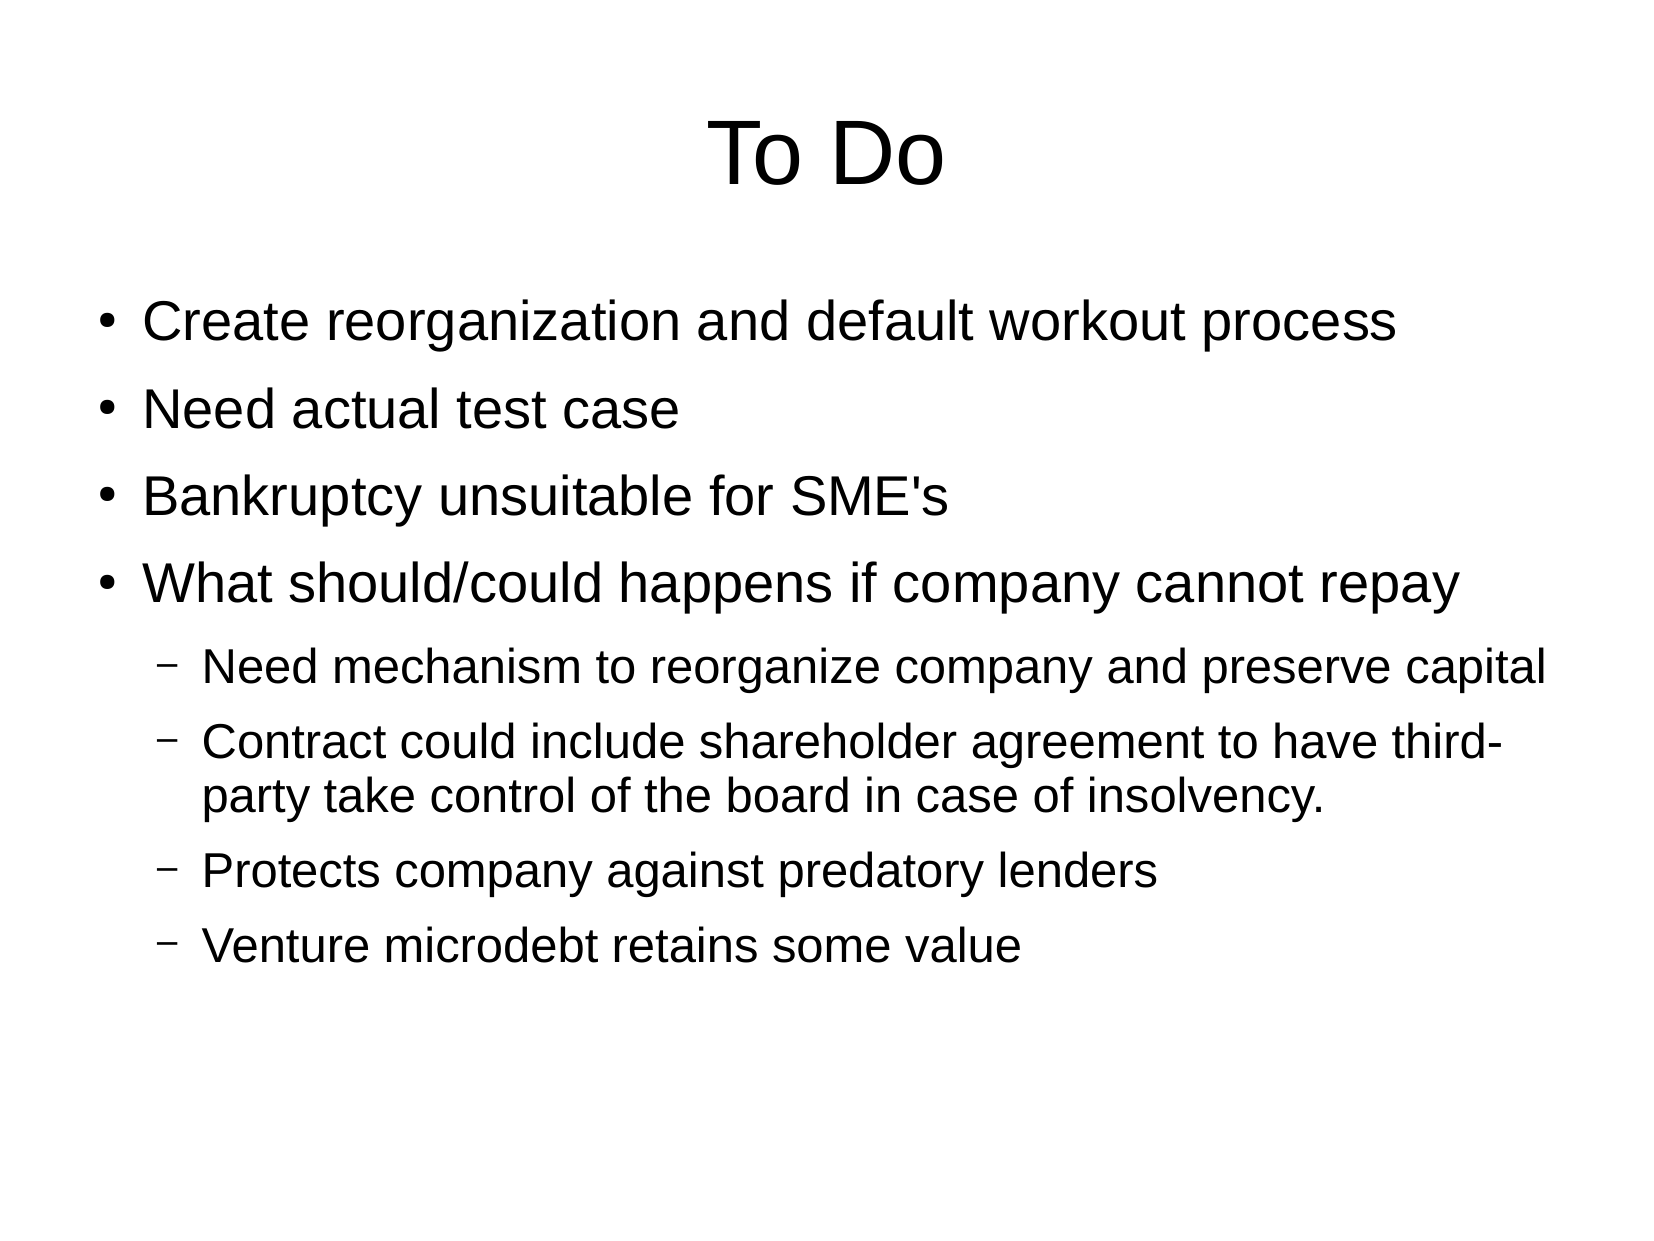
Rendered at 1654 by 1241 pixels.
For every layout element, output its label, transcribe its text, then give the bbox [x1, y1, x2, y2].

title To Do [82, 49, 1571, 257]
list Create reorganization and default workout process Need actual test case Bankruptcy unsuitable for SME's What should/could happens if company cannot repay Need mechanism to reorganize company and preserve capital Contract could include shareholder agreement to have third-party take control of the board in case of insolvency. Protects company against predatory lenders Venture microdebt retains some value [82, 290, 1571, 1010]
